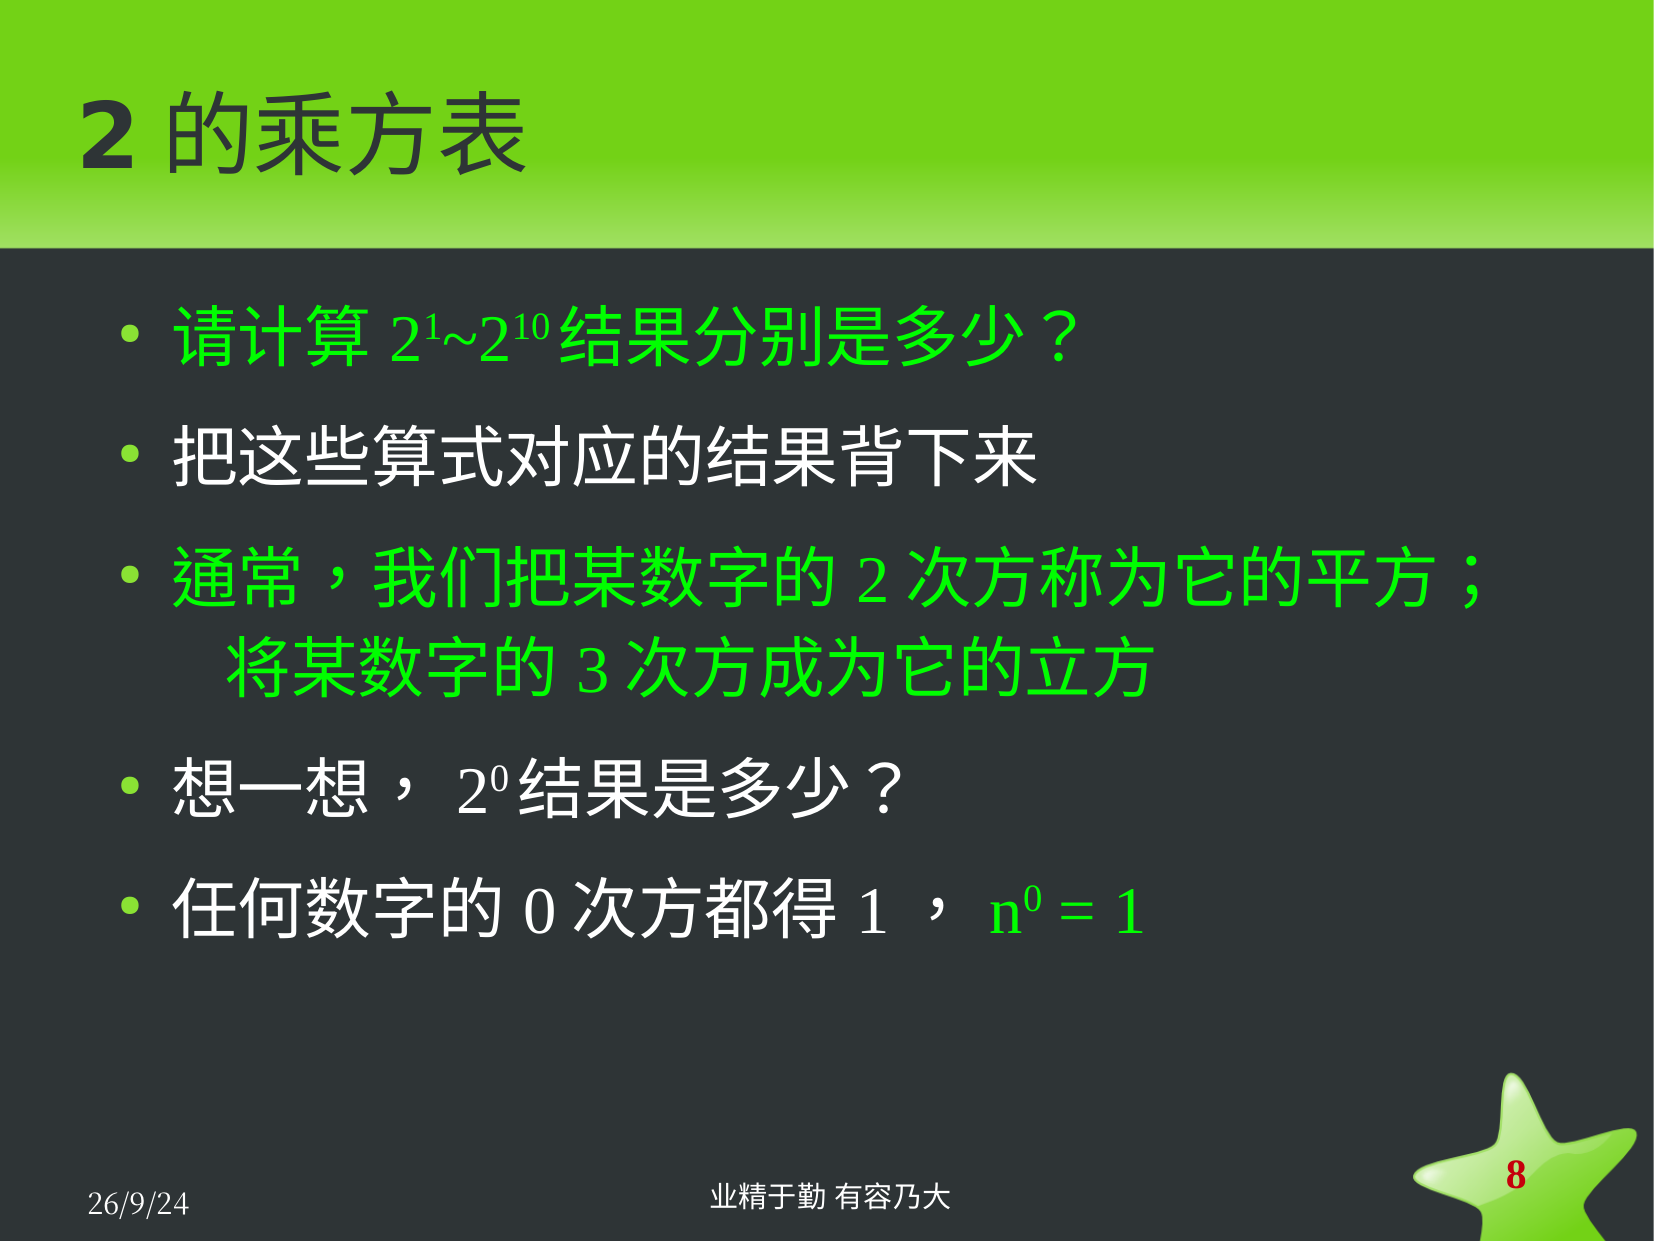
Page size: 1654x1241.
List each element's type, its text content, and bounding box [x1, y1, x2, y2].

picture [0, 0, 1654, 1241]
title 2的乘方表 [76, 29, 1565, 237]
list 请计算21~210结果分别是多少？ 把这些算式对应的结果背下来 通常，我们把某数字的2次方称为它的平方；将某数字的3次方成为它的立方 想一想，20结果是多少？ 任何数字的0次方都得1，n0 = 1 [82, 290, 1571, 1109]
